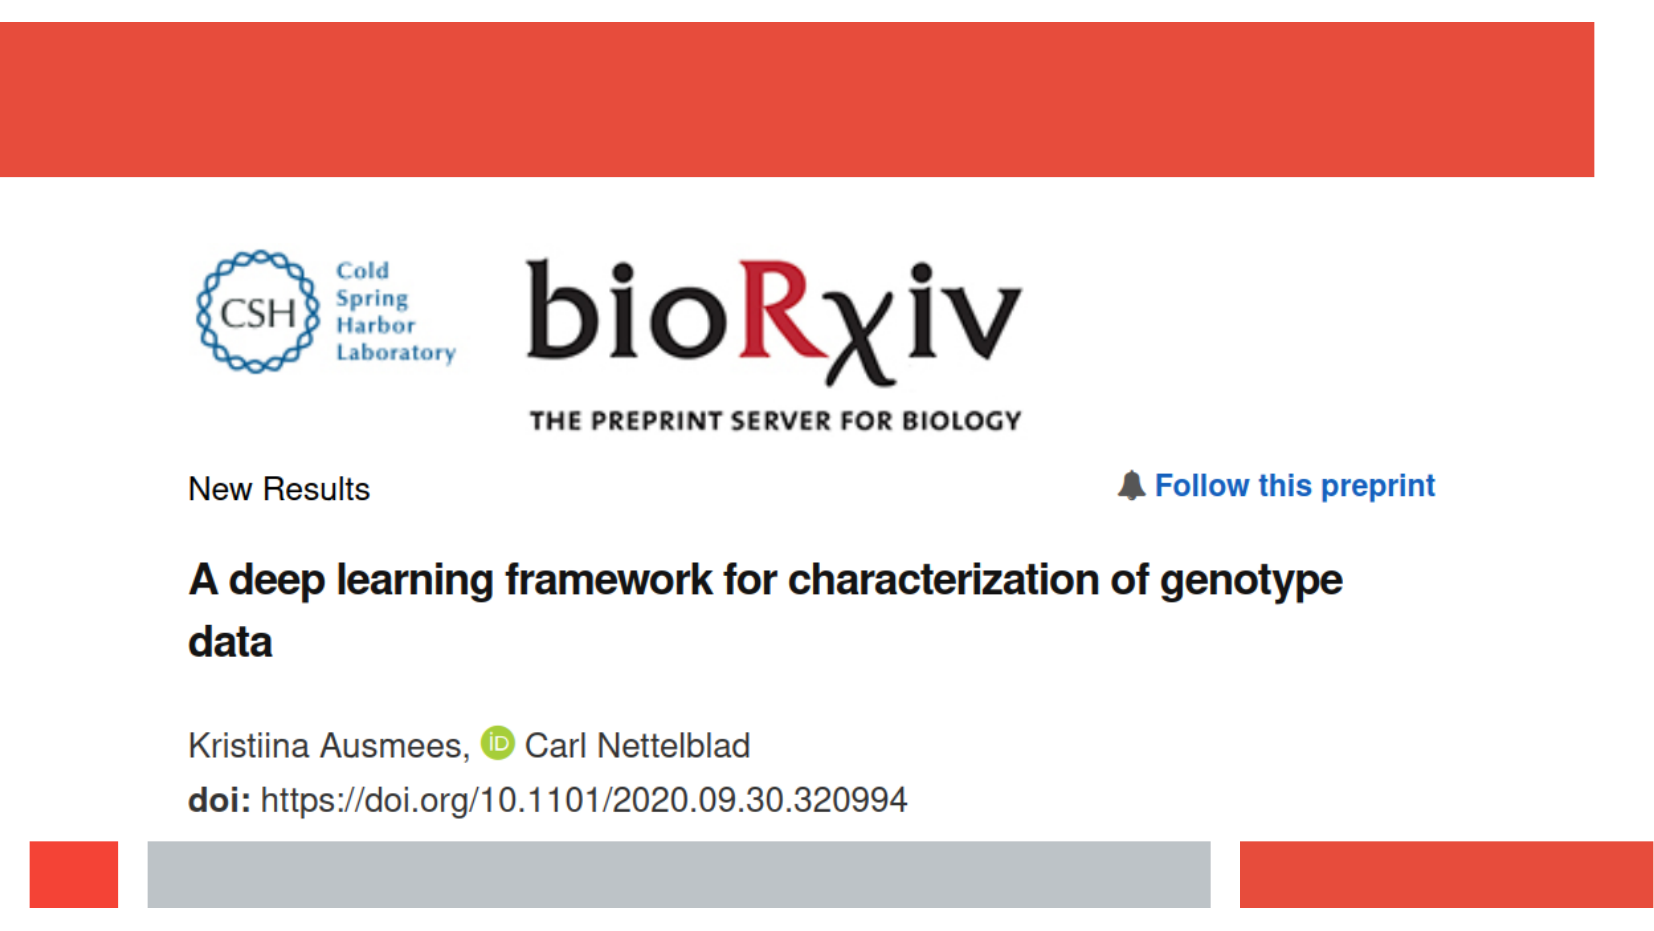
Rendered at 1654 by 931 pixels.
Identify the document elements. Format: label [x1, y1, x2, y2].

picture [187, 243, 1437, 820]
